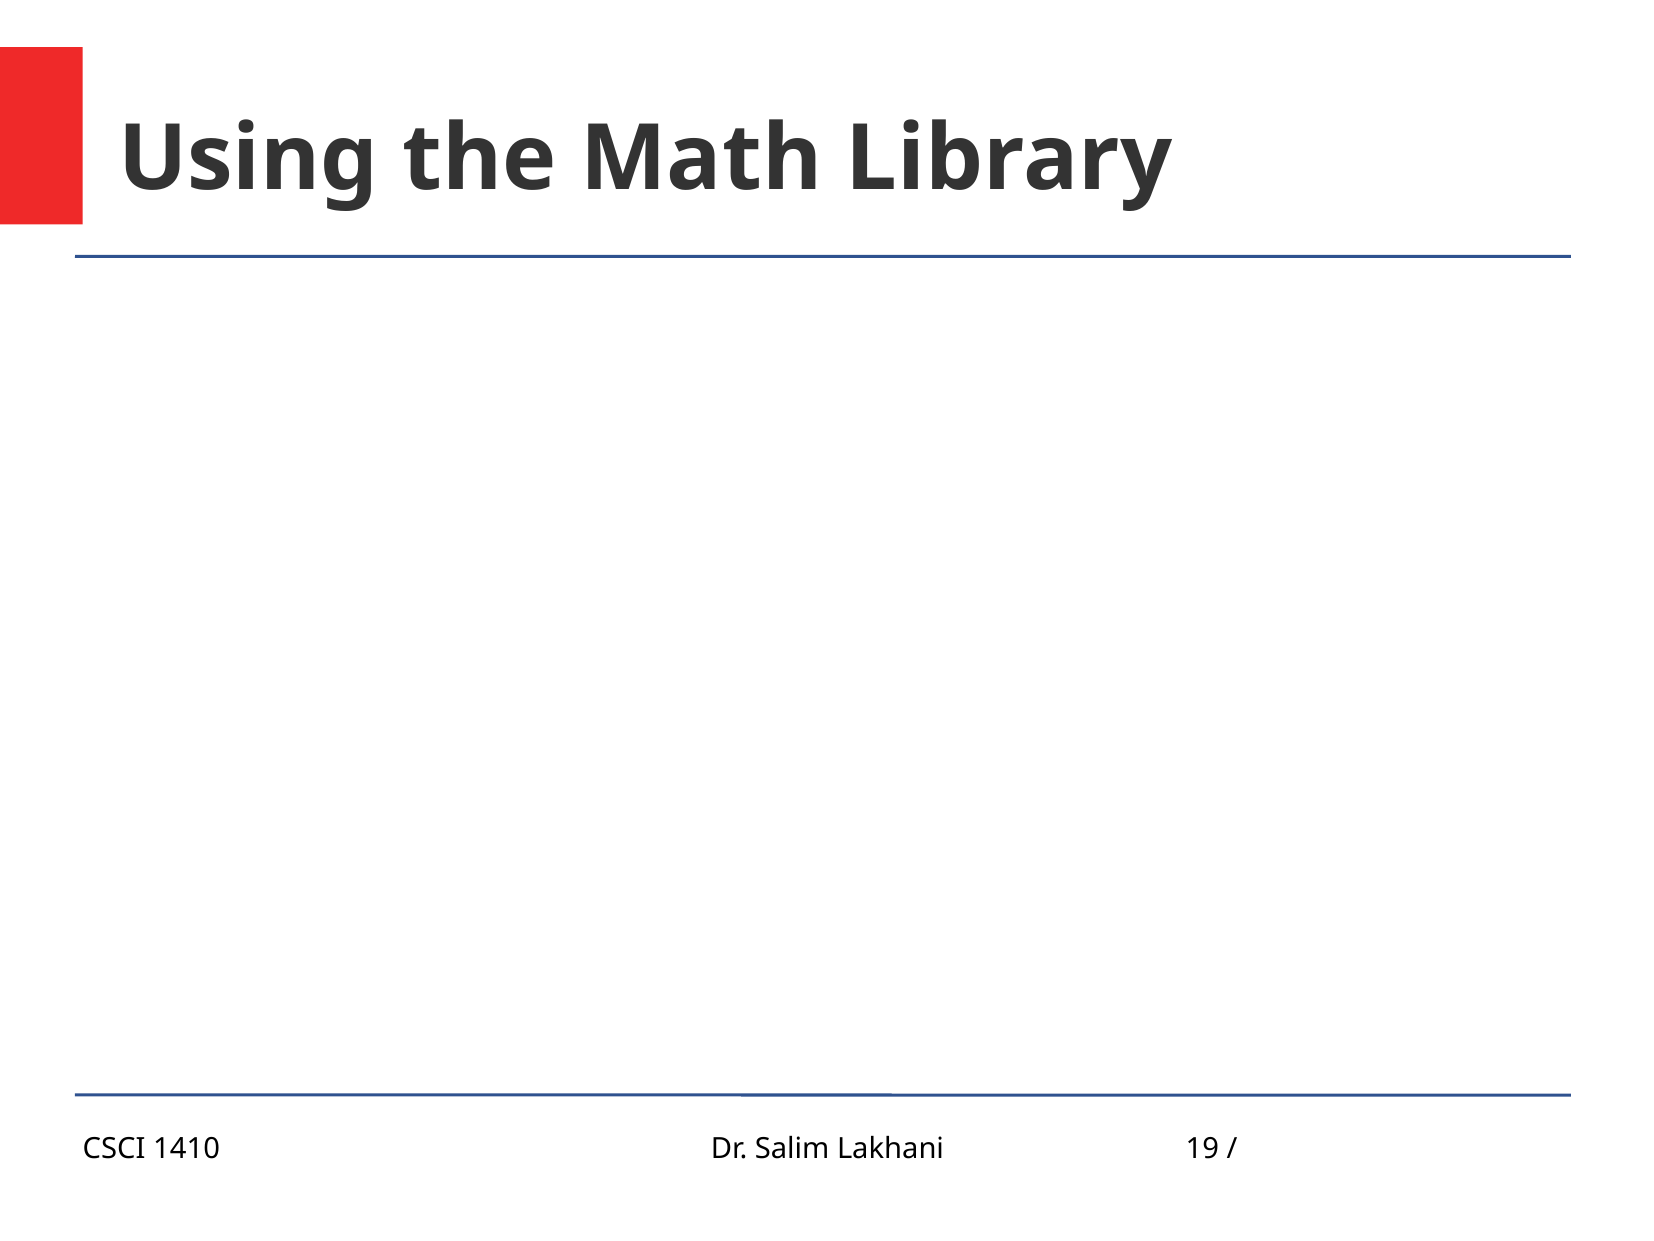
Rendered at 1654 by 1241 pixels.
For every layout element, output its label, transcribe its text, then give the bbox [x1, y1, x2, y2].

text_box / [1185, 1129, 1571, 1216]
text_box CSCI 1410 [82, 1129, 468, 1216]
text_box Dr. Salim Lakhani [565, 1129, 1090, 1216]
title Using the Math Library [118, 49, 1571, 257]
